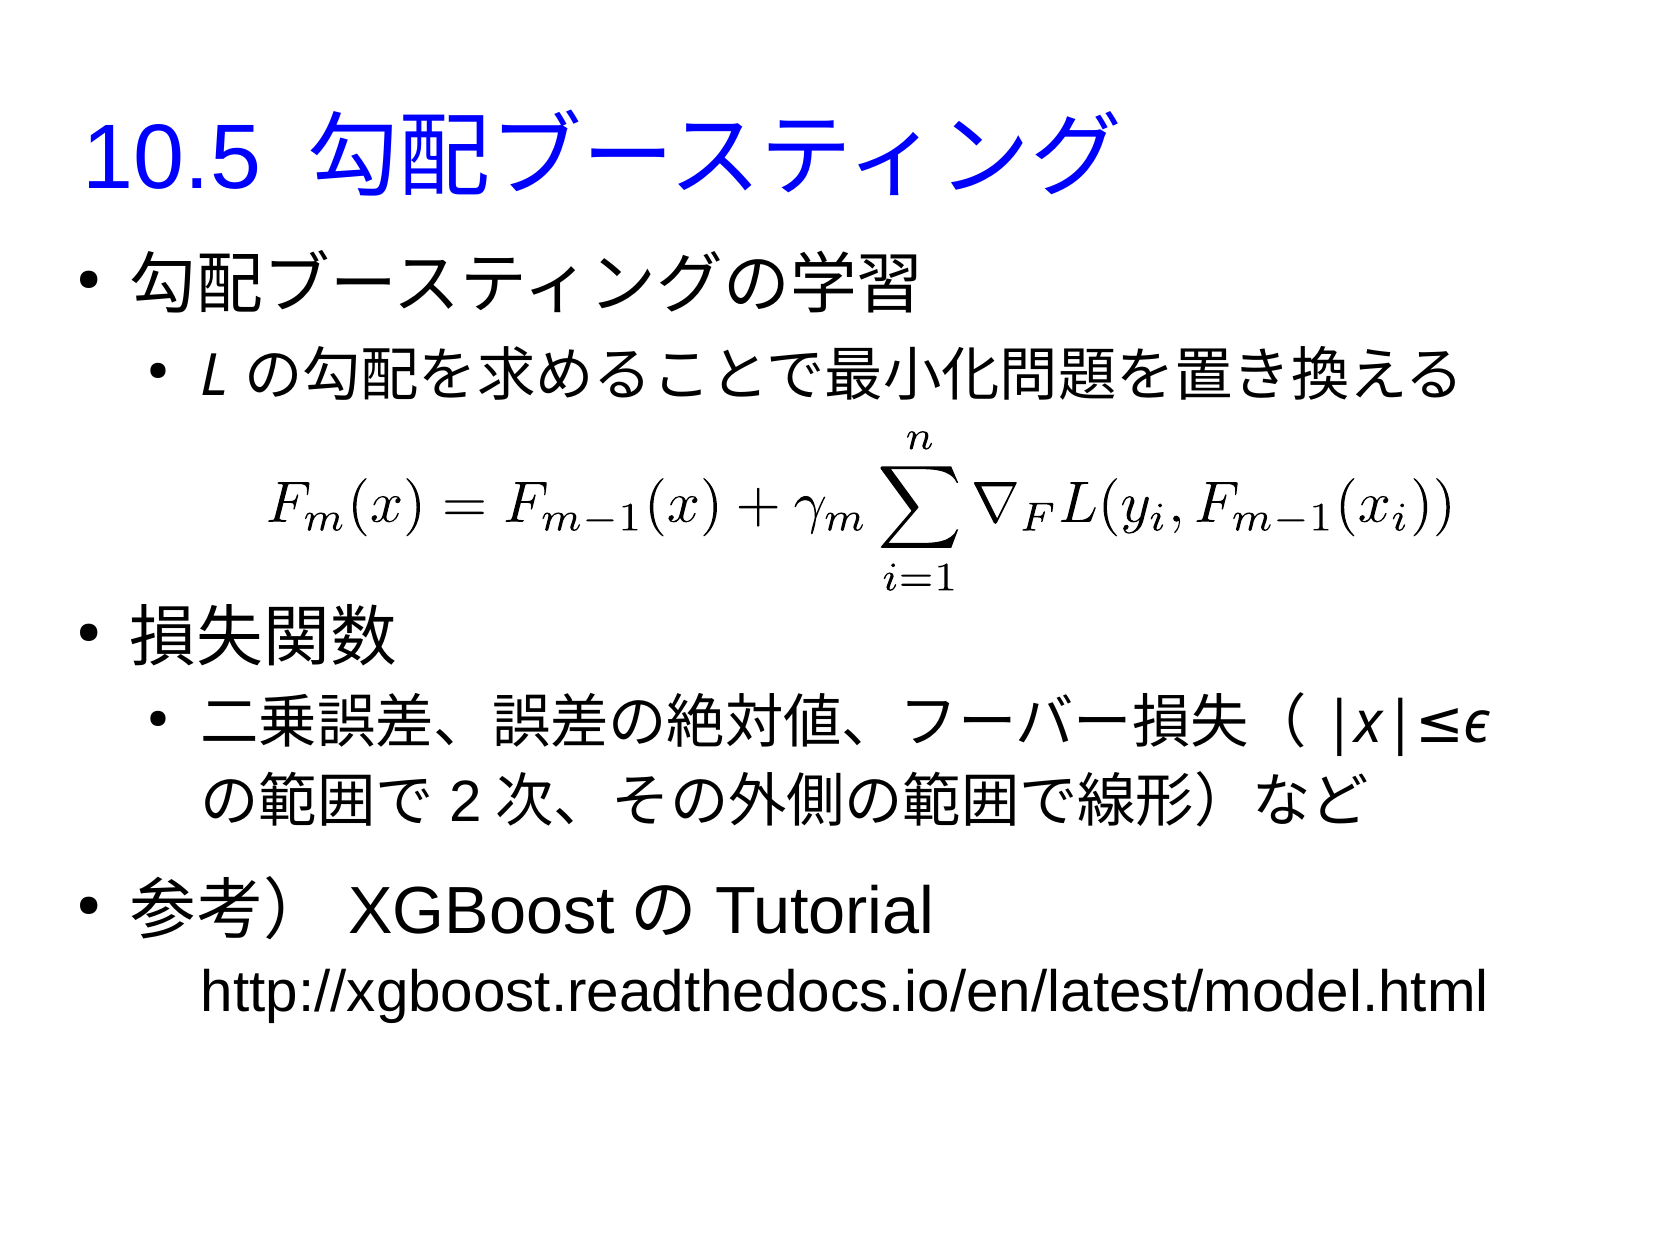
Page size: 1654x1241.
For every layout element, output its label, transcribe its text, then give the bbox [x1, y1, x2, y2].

title 10.5 勾配ブースティング [82, 49, 1571, 257]
text_box [265, 431, 1456, 591]
list 勾配ブースティングの学習 Lの勾配を求めることで最小化問題を置き換える 損失関数 二乗誤差、誤差の絶対値、フーバー損失（|x|≤ϵ の範囲で2次、その外側の範囲で線形）など 参考）XGBoostのTutorial http://xgboost.readthedocs.io/en/latest/model.html [59, 236, 1548, 1140]
